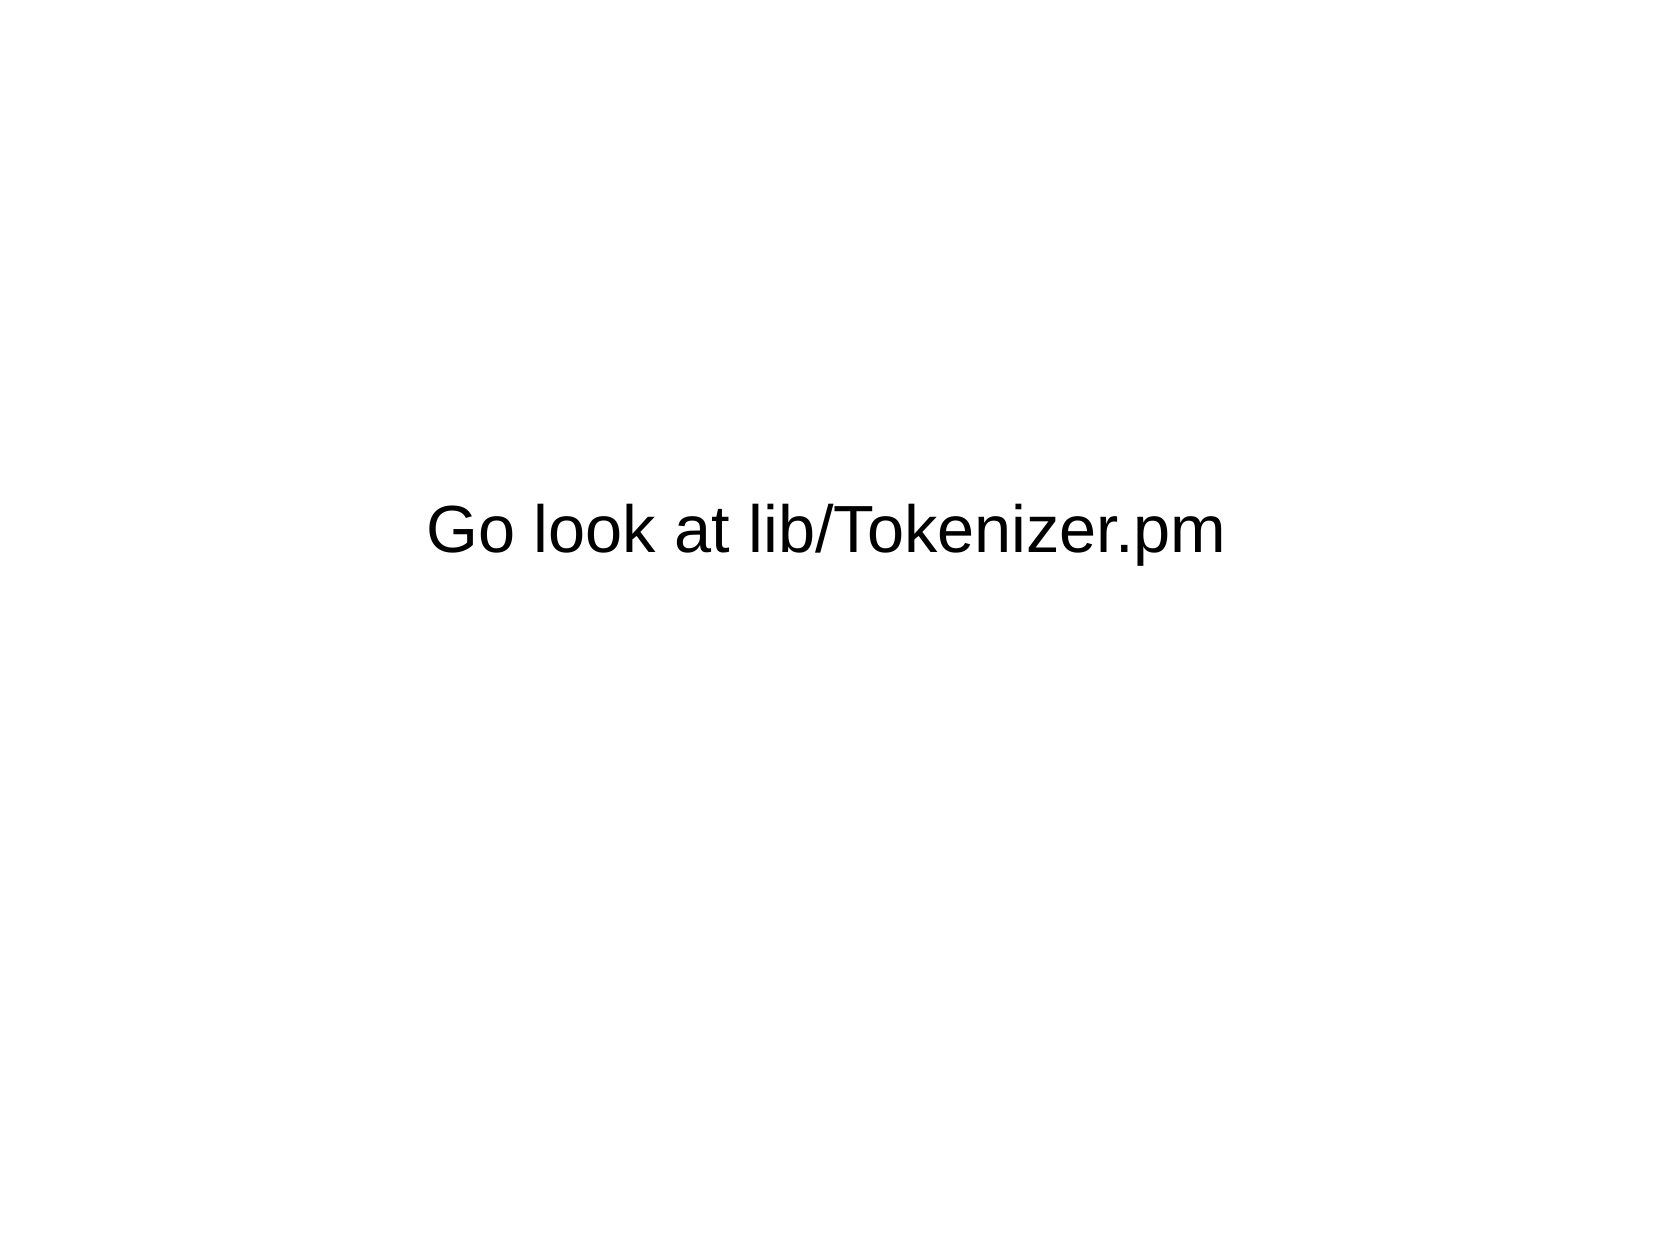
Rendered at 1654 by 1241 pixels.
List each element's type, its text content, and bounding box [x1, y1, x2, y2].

subtitle Go look at lib/Tokenizer.pm [82, 49, 1571, 1010]
